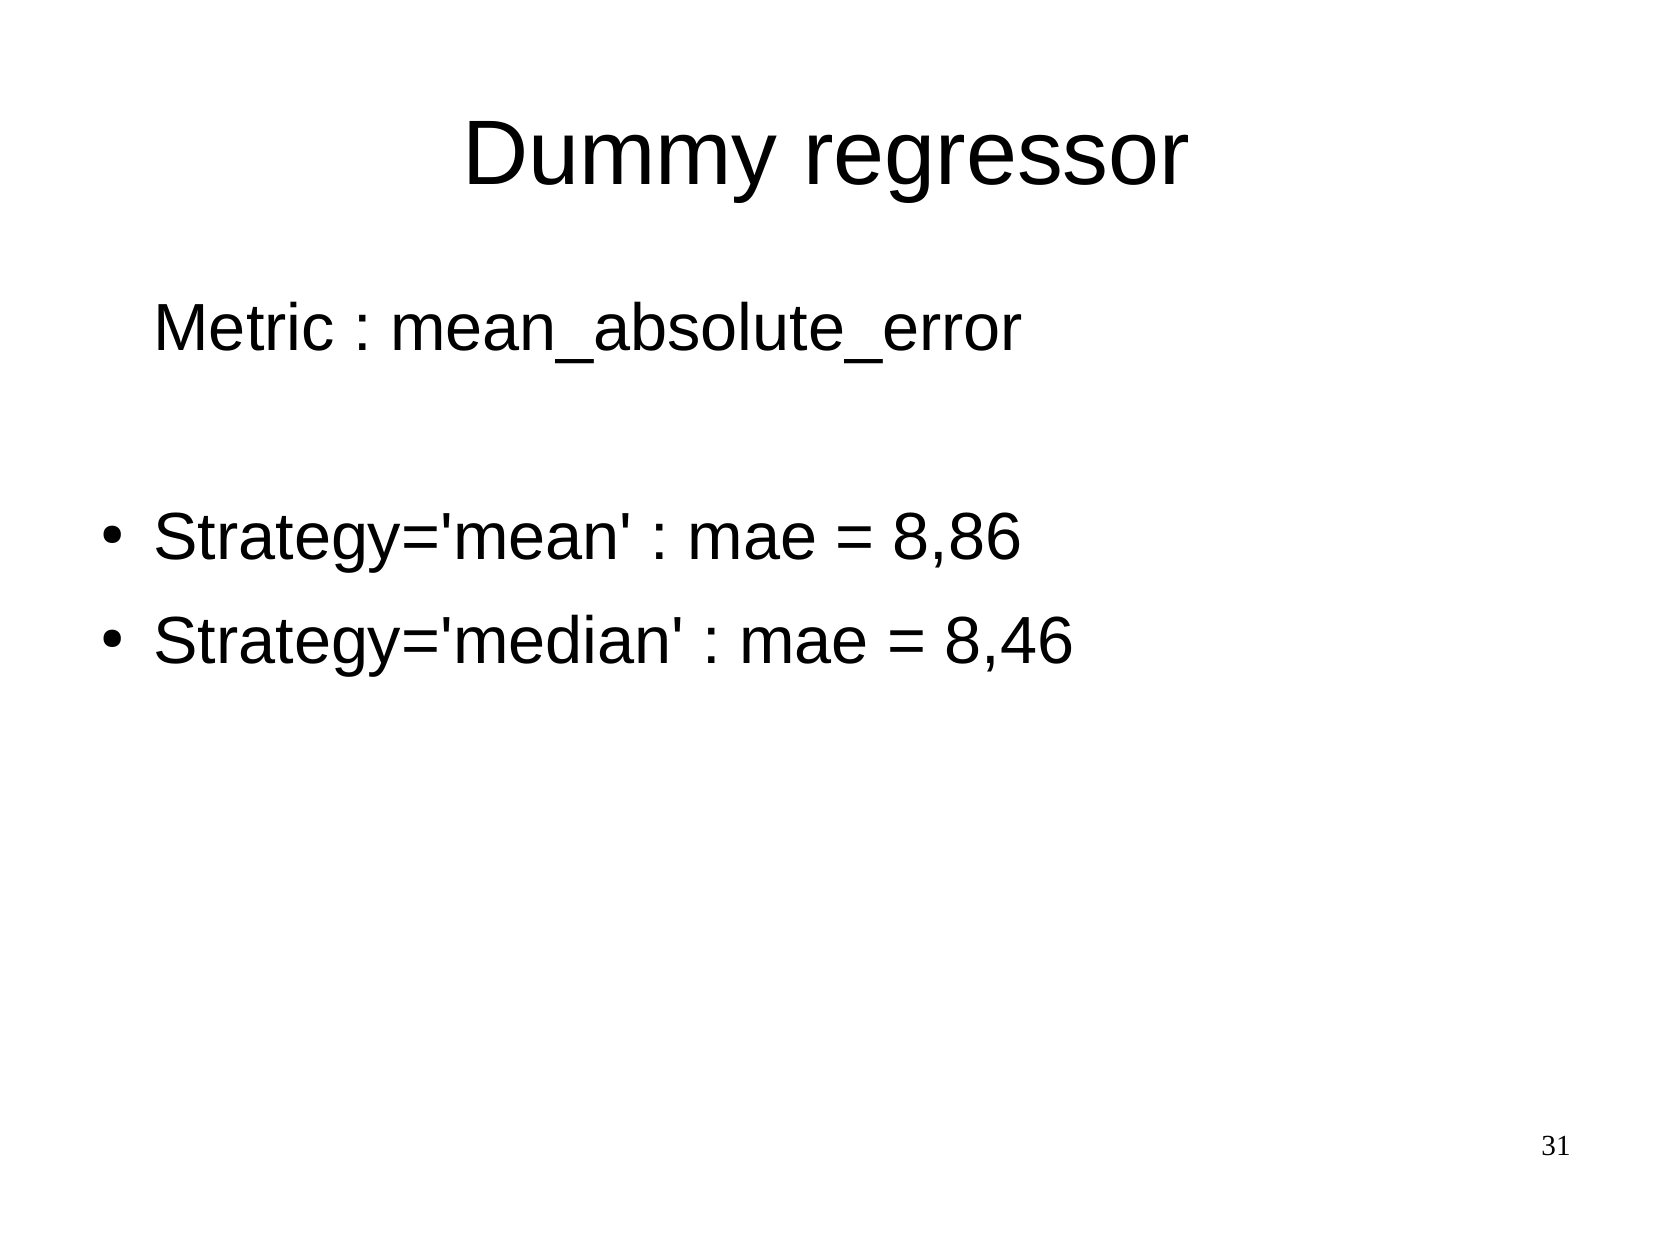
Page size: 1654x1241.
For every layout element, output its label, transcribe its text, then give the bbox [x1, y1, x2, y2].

list Metric : mean_absolute_error Strategy='mean' : mae = 8,86 Strategy='median' : mae = 8,46 [82, 290, 1571, 1109]
title Dummy regressor [82, 49, 1571, 257]
